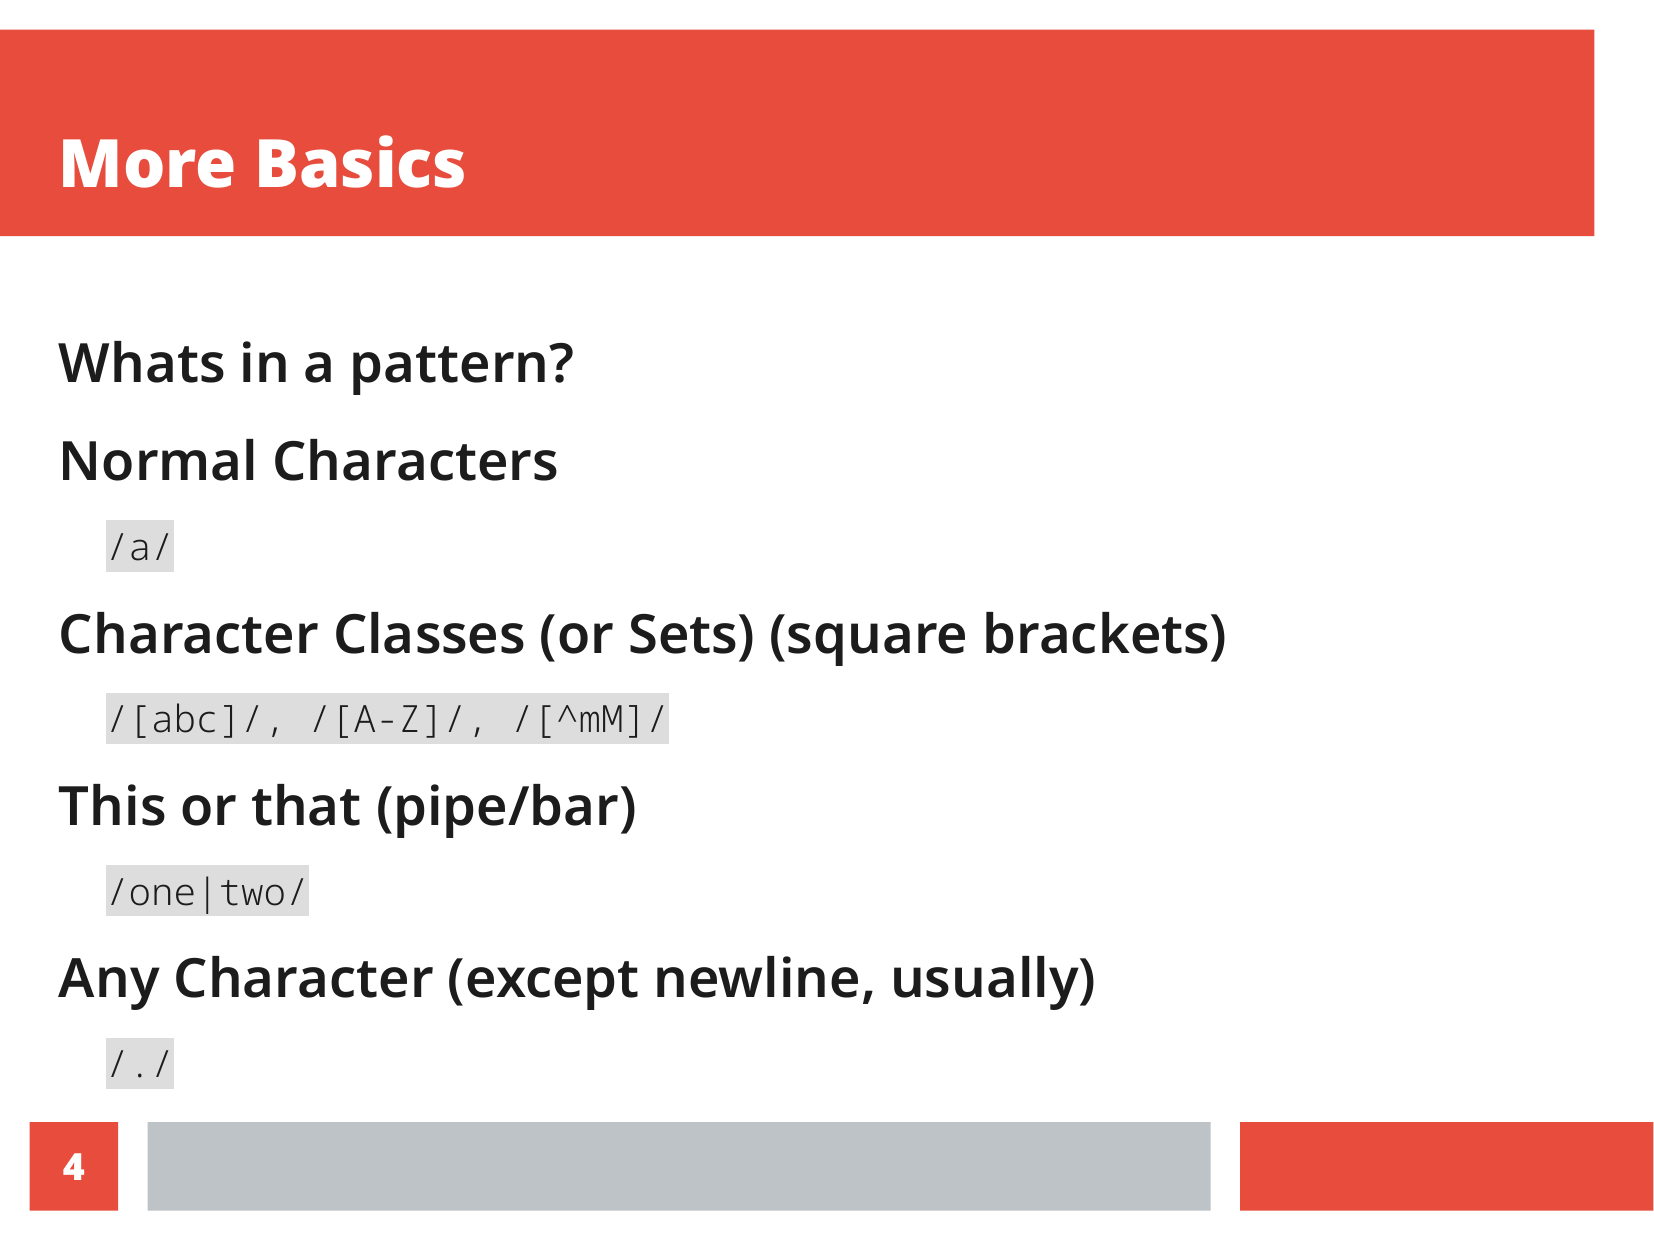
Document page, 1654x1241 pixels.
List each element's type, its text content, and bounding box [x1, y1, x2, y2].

list Whats in a pattern? Normal Characters /a/ Character Classes (or Sets) (square brackets) /[abc]/, /[A-Z]/, /[^mM]/ This or that (pipe/bar) /one|two/ Any Character (except newline, usually) /./ [59, 324, 1565, 1093]
title More Basics [59, 59, 1595, 207]
